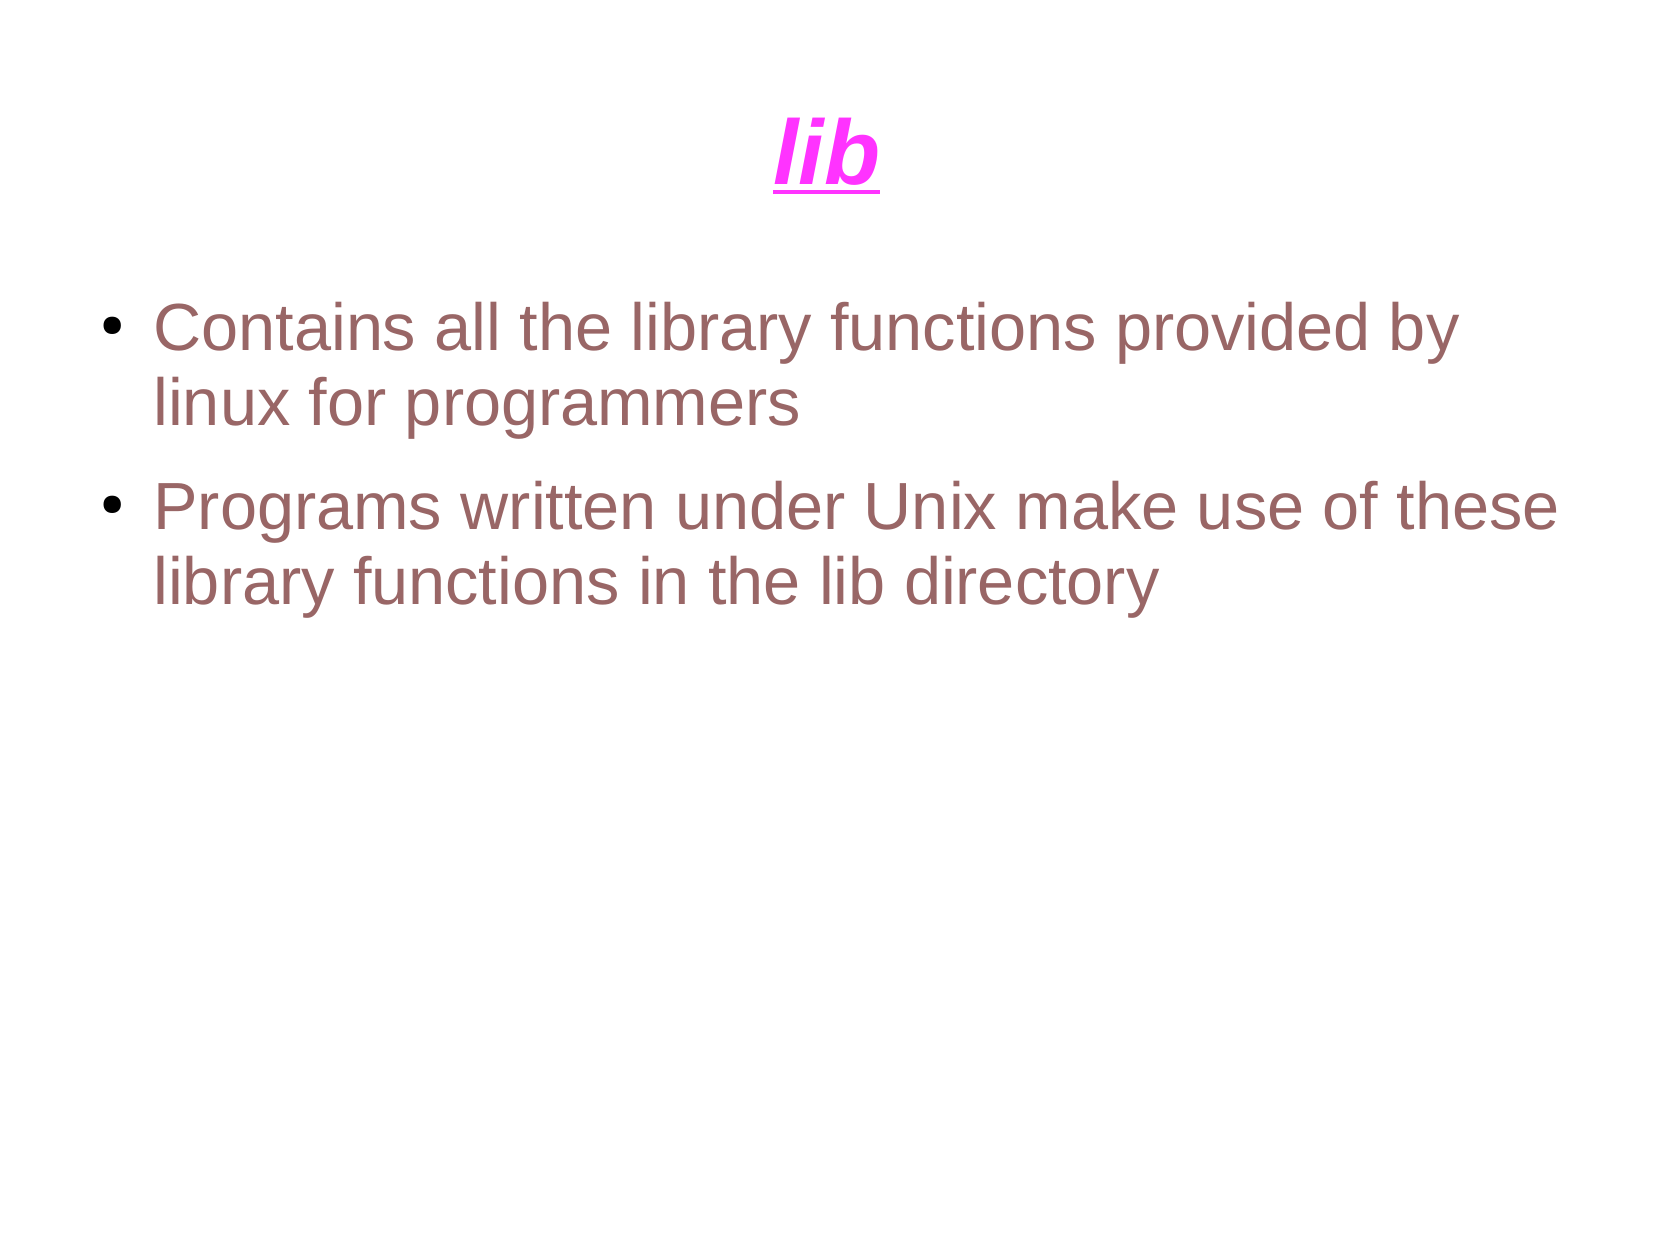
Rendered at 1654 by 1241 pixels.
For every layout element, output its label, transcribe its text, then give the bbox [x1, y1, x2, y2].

list Contains all the library functions provided by linux for programmers Programs written under Unix make use of these library functions in the lib directory [82, 290, 1571, 1010]
title lib [82, 49, 1571, 257]
